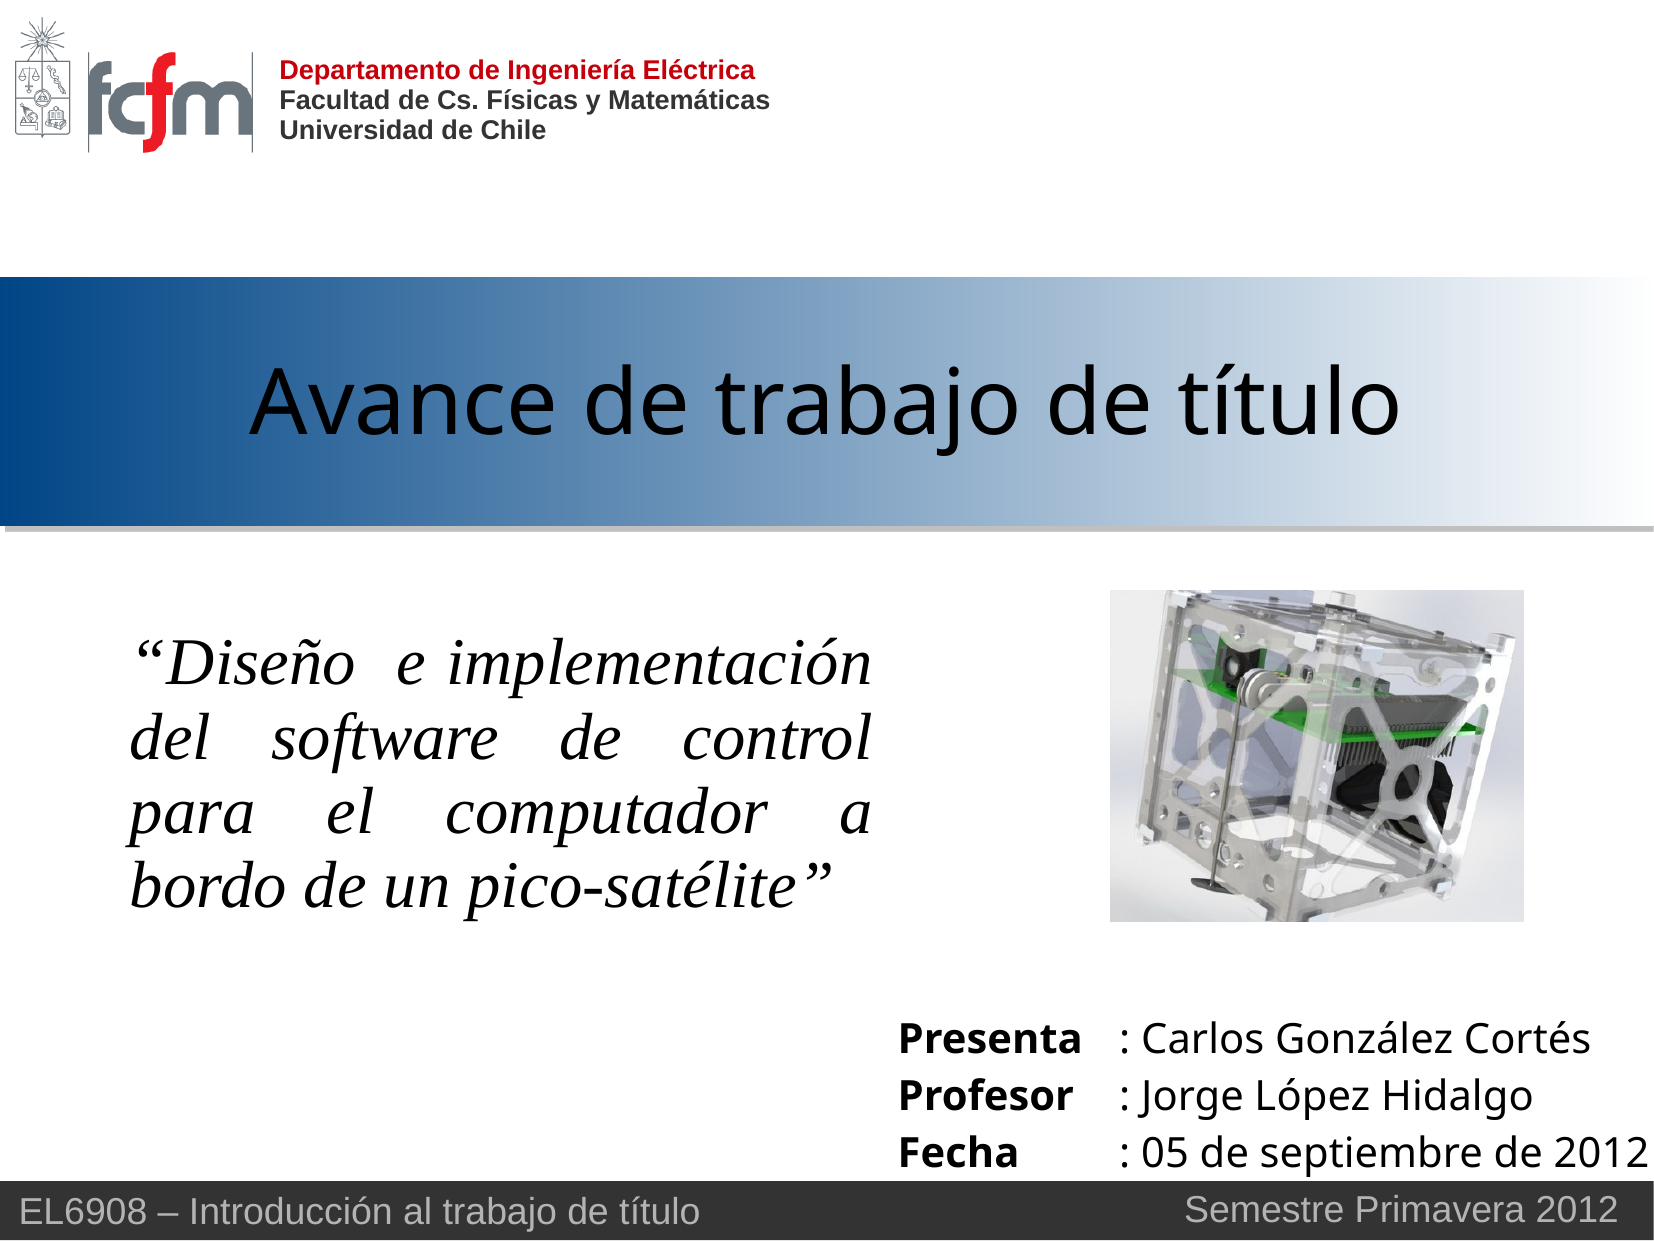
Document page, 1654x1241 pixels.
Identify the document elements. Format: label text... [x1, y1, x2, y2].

text_box EL6908 – Introducción al trabajo de título [3, 1183, 716, 1241]
text_box Semestre Primavera 2012 [1169, 1217, 1634, 1238]
picture [1110, 590, 1524, 922]
text_box Departamento de Ingeniería Eléctrica Facultad de Cs. Físicas y Matemáticas Universidad de Chile [264, 47, 786, 153]
subtitle “Diseño e implementación del software de control para el computador a bordo de un pico-satélite” [23, 543, 875, 1004]
title Avance de trabajo de título [82, 295, 1571, 503]
picture [0, 0, 272, 177]
text_box Presenta : Carlos González Cortés Profesor : Jorge López Hidalgo Fecha : 05 de septiembre de 2012 [791, 1028, 1654, 1217]
